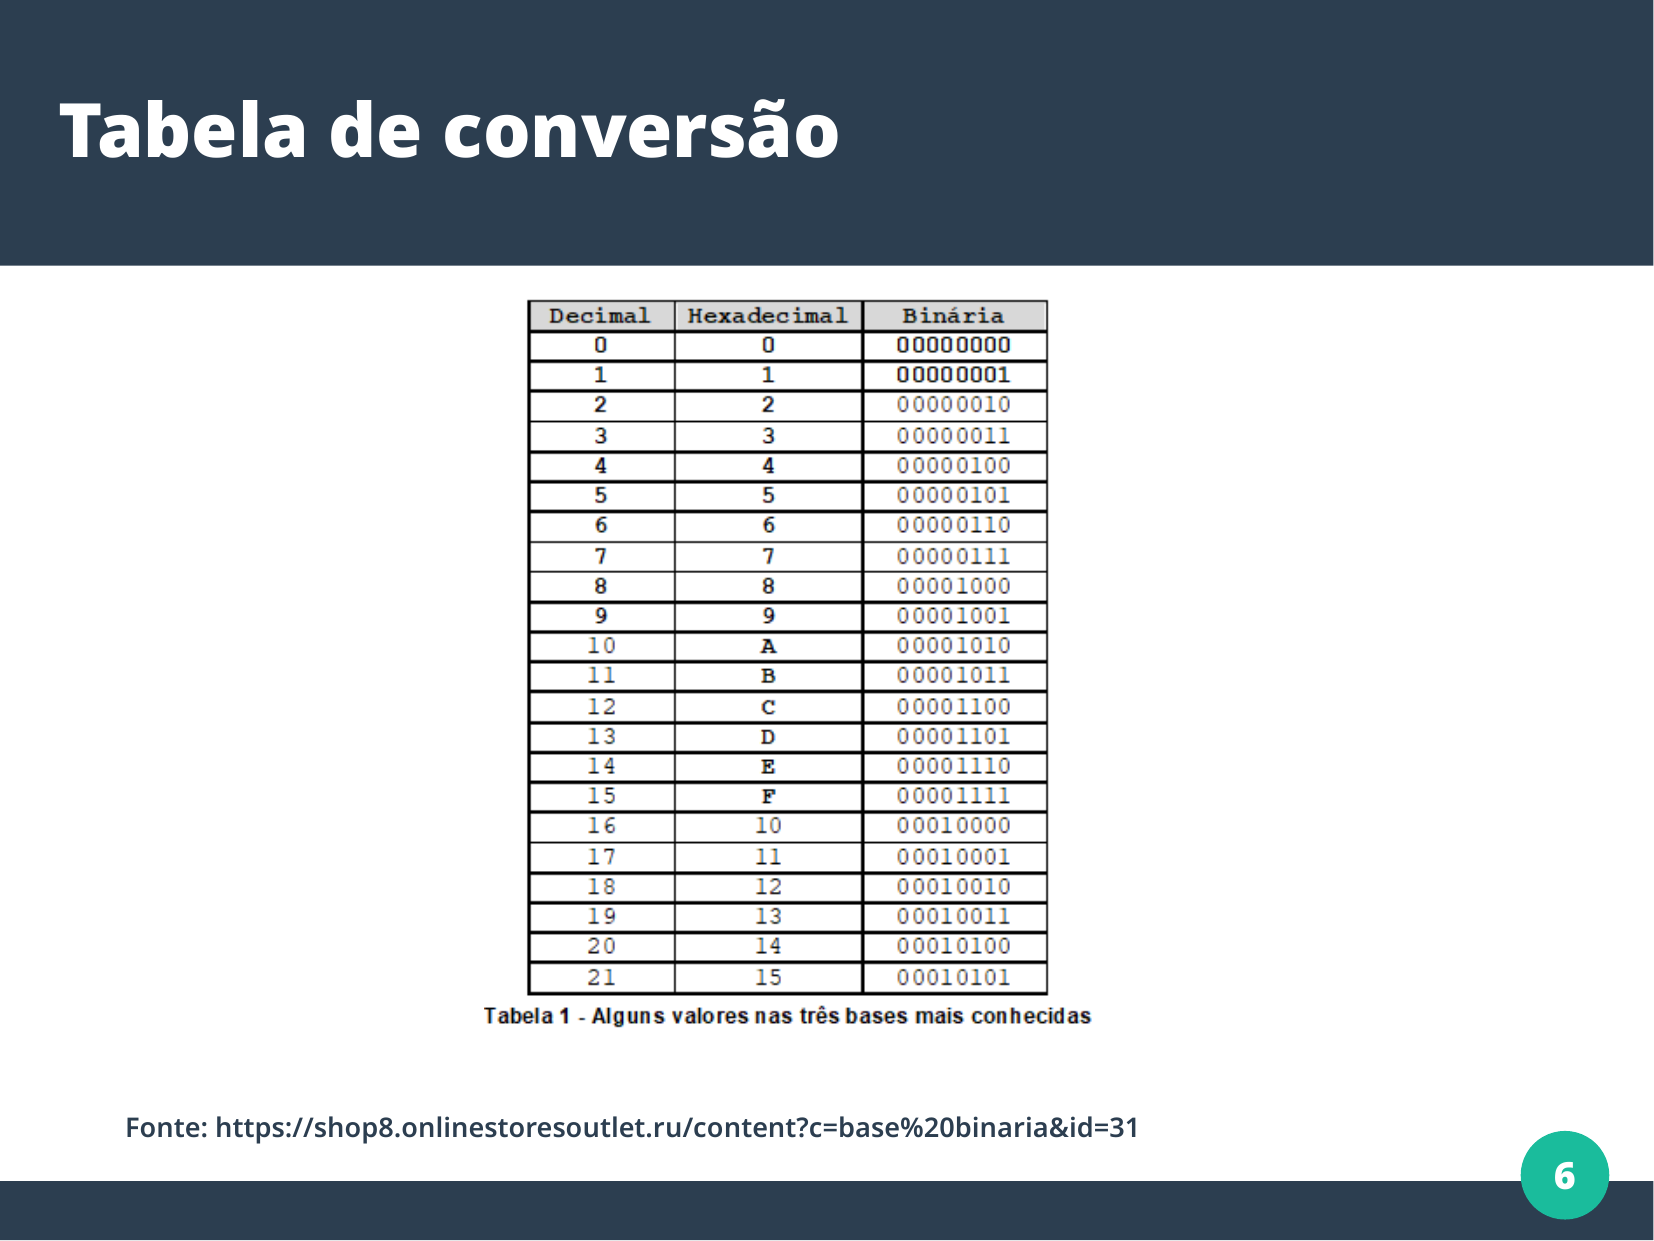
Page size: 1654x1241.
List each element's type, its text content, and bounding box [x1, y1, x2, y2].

list Fonte: https://shop8.onlinestoresoutlet.ru/content?c=base%20binaria&id=31 [59, 324, 1595, 1152]
picture [484, 283, 1099, 1036]
title Tabela de conversão [59, 49, 1595, 207]
